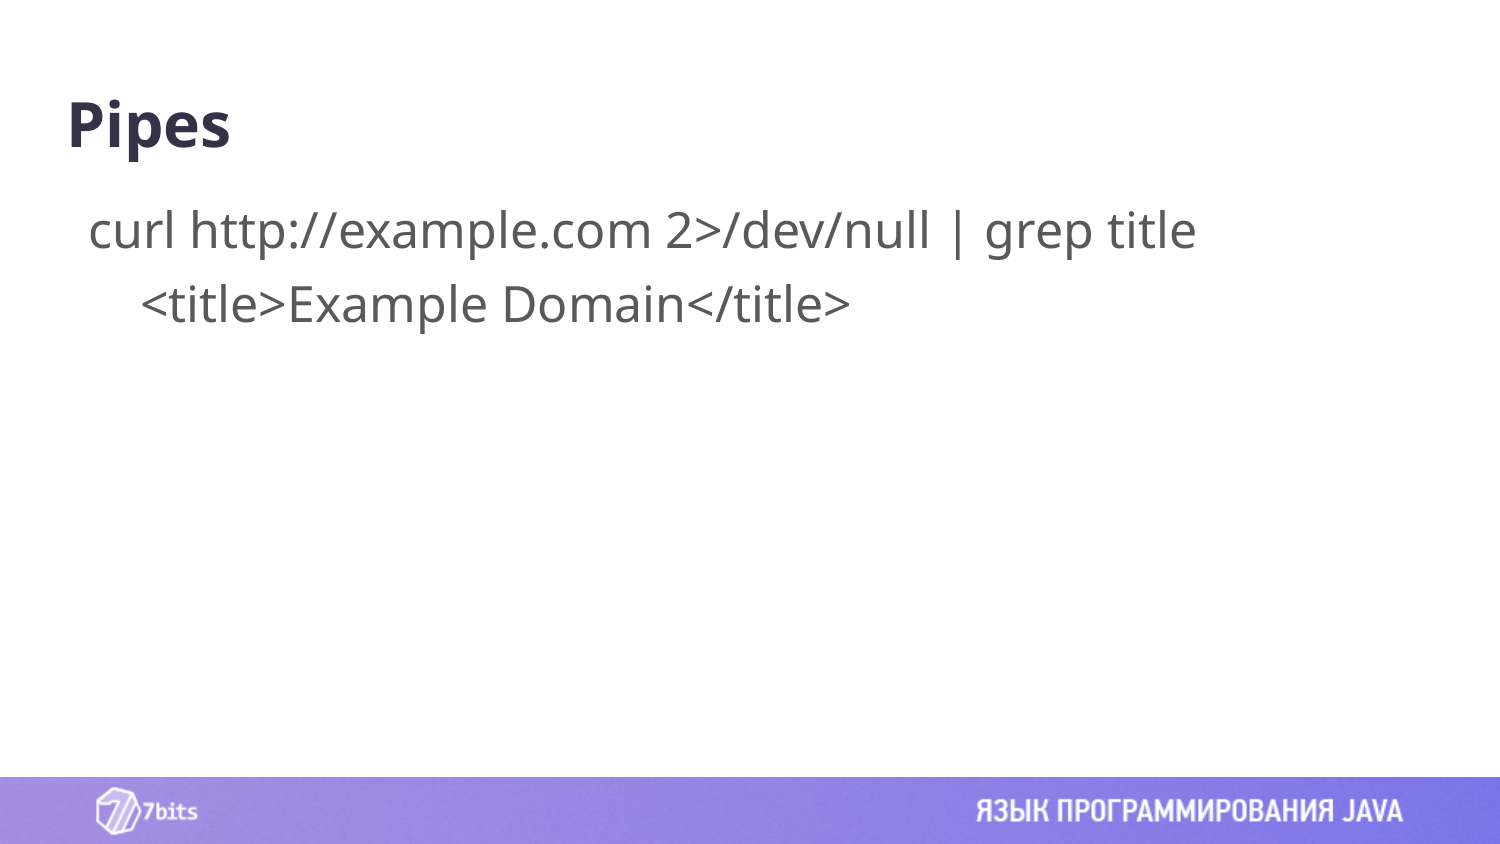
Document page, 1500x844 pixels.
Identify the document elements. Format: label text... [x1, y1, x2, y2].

picture [0, 777, 1500, 844]
title Pipes [51, 69, 1449, 164]
list curl http://example.com 2>/dev/null | grep title <title>Example Domain</title> [51, 184, 1449, 745]
